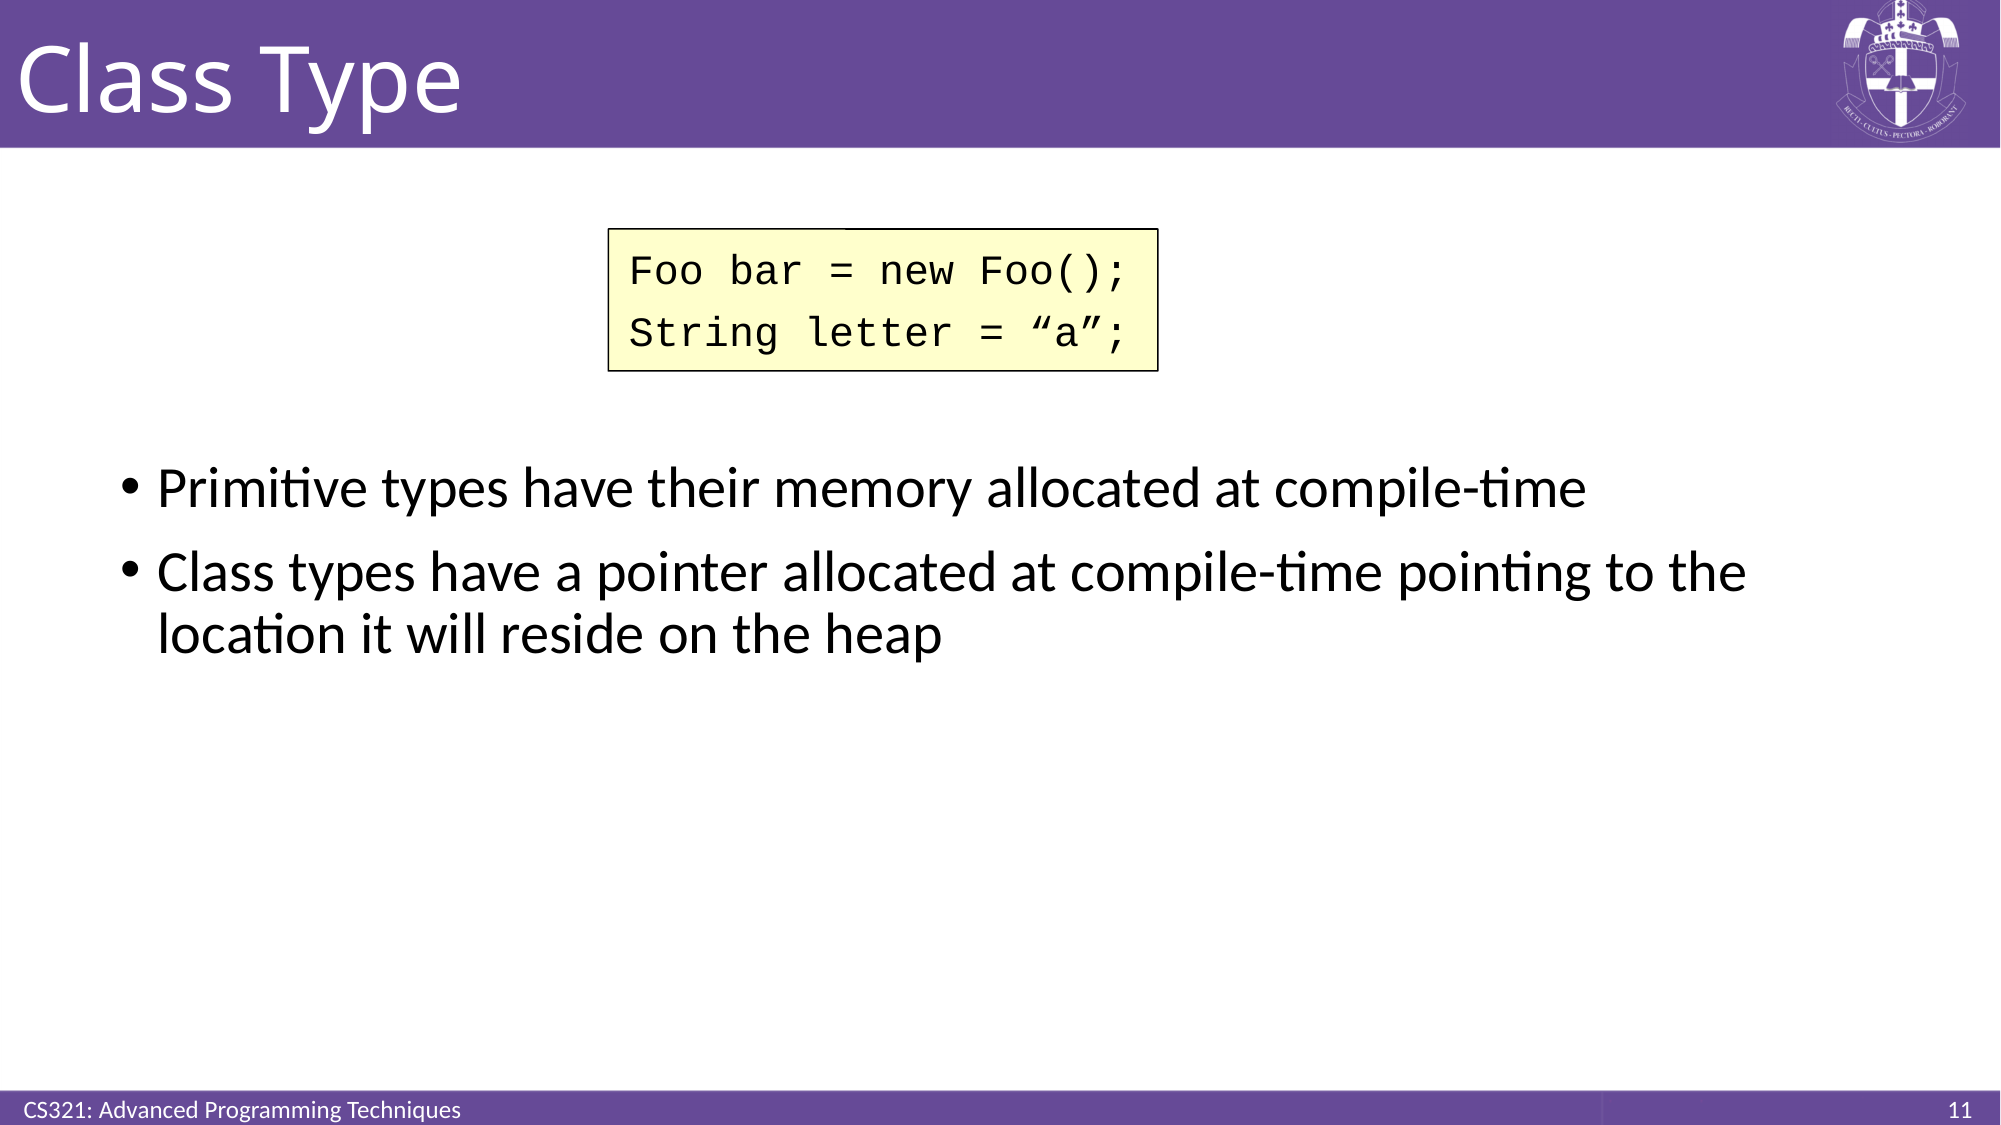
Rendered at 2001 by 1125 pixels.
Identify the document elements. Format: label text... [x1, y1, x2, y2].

slide_number <number> [1862, 1078, 1994, 1125]
text_box Foo bar = new Foo(); String letter = “a”; [629, 243, 1138, 356]
list Primitive types have their memory allocated at compile-time Class types have a pointer allocated at compile-time pointing to the location it will reside on the heap [105, 191, 1831, 1079]
picture [0, 0, 2001, 1125]
text_box [608, 228, 1158, 371]
title Class Type [0, 0, 1725, 192]
